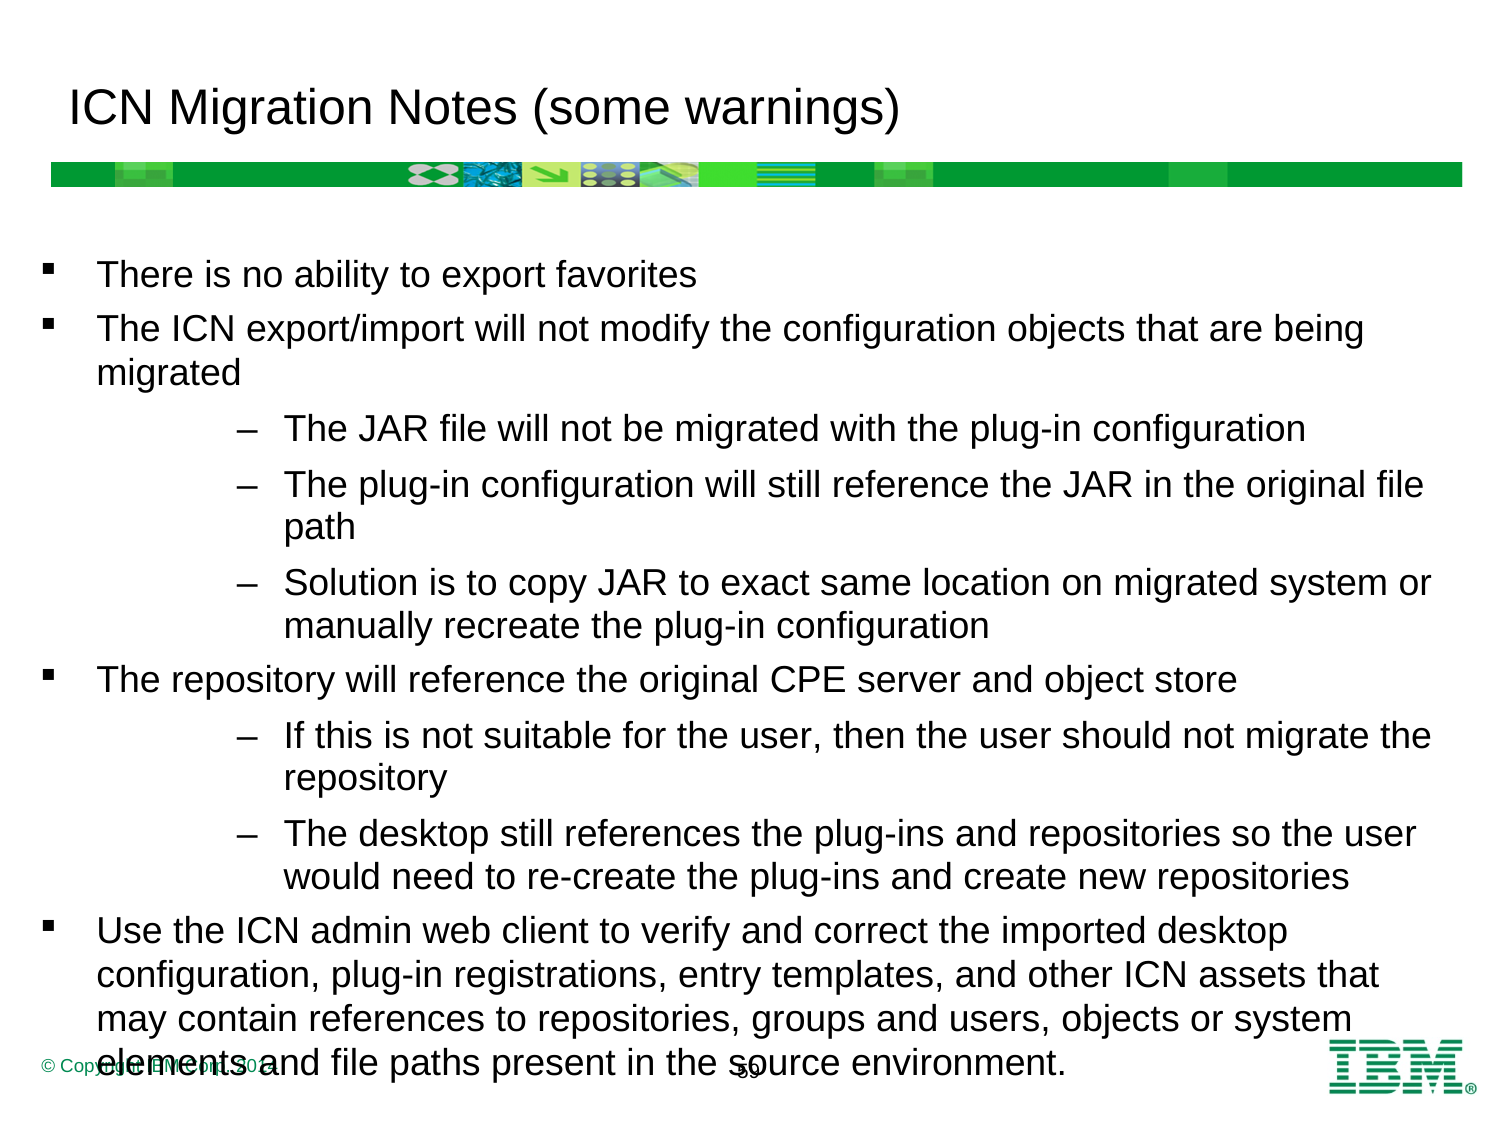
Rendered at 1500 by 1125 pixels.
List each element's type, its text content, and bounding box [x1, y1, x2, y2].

list There is no ability to export favorites The ICN export/import will not modify the configuration objects that are being migrated The JAR file will not be migrated with the plug-in configuration The plug-in configuration will still reference the JAR in the original file path Solution is to copy JAR to exact same location on migrated system or manually recreate the plug-in configuration The repository will reference the original CPE server and object store If this is not suitable for the user, then the user should not migrate the repository The desktop still references the plug-ins and repositories so the user would need to re-create the plug-ins and create new repositories Use the ICN admin web client to verify and correct the imported desktop configuration, plug-in registrations, entry templates, and other ICN assets that may contain references to repositories, groups and users, objects or system elements and file paths present in the source environment. [24, 243, 1463, 1091]
picture [50, 161, 1463, 189]
picture [1327, 1037, 1479, 1096]
title ICN Migration Notes (some warnings) [53, 69, 1239, 144]
